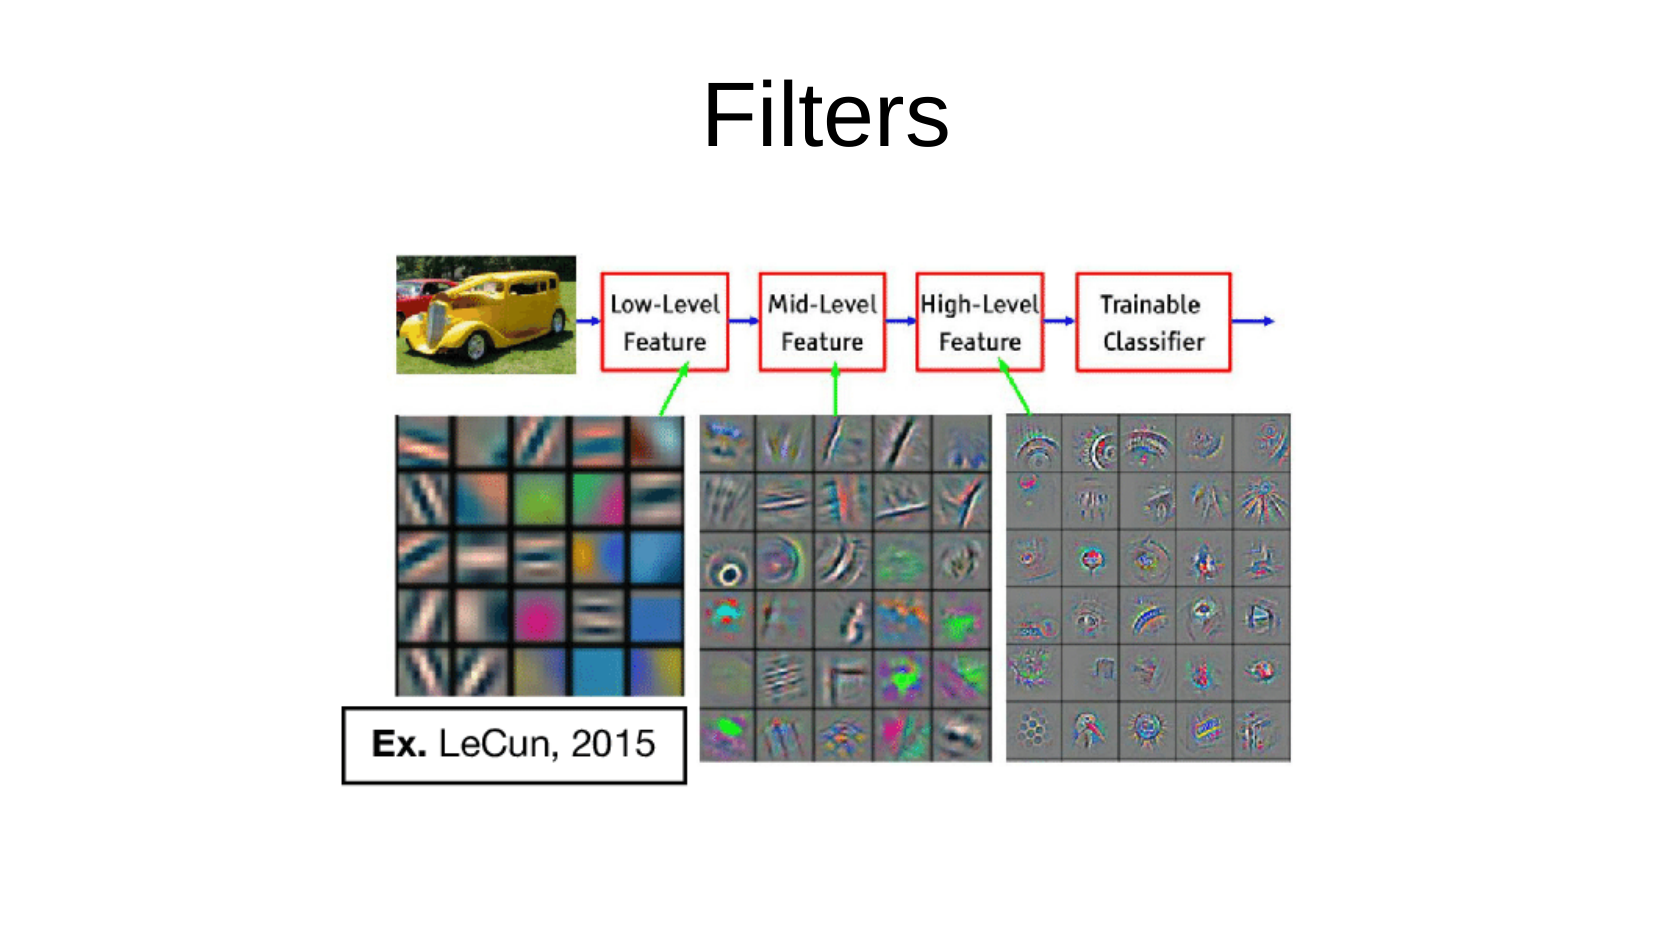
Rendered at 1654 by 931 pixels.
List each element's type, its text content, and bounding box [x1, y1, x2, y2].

title Filters [82, 37, 1571, 193]
picture [284, 246, 1388, 788]
